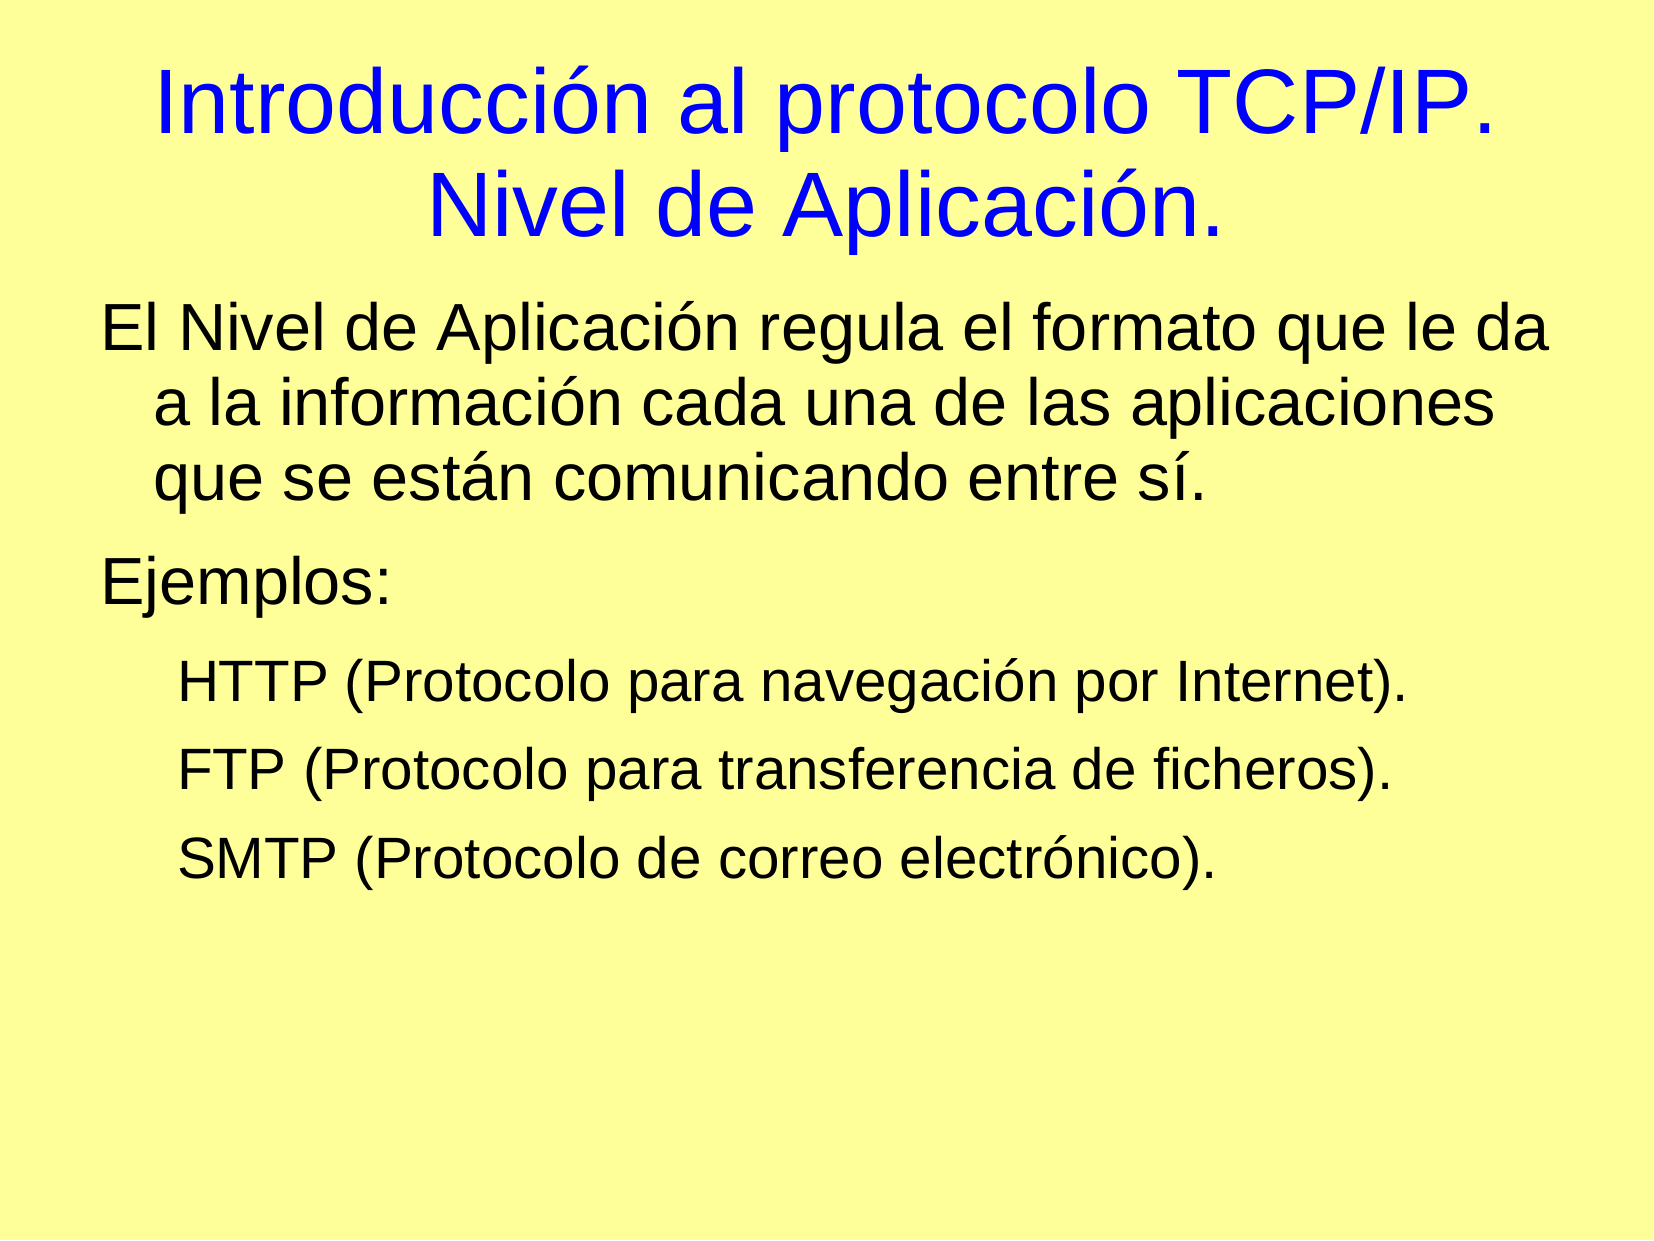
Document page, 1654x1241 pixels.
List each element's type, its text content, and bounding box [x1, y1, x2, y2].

title Introducción al protocolo TCP/IP. Nivel de Aplicación. [82, 49, 1571, 257]
list El Nivel de Aplicación regula el formato que le da a la información cada una de las aplicaciones que se están comunicando entre sí. Ejemplos: HTTP (Protocolo para navegación por Internet). FTP (Protocolo para transferencia de ficheros). SMTP (Protocolo de correo electrónico). [82, 290, 1571, 1109]
